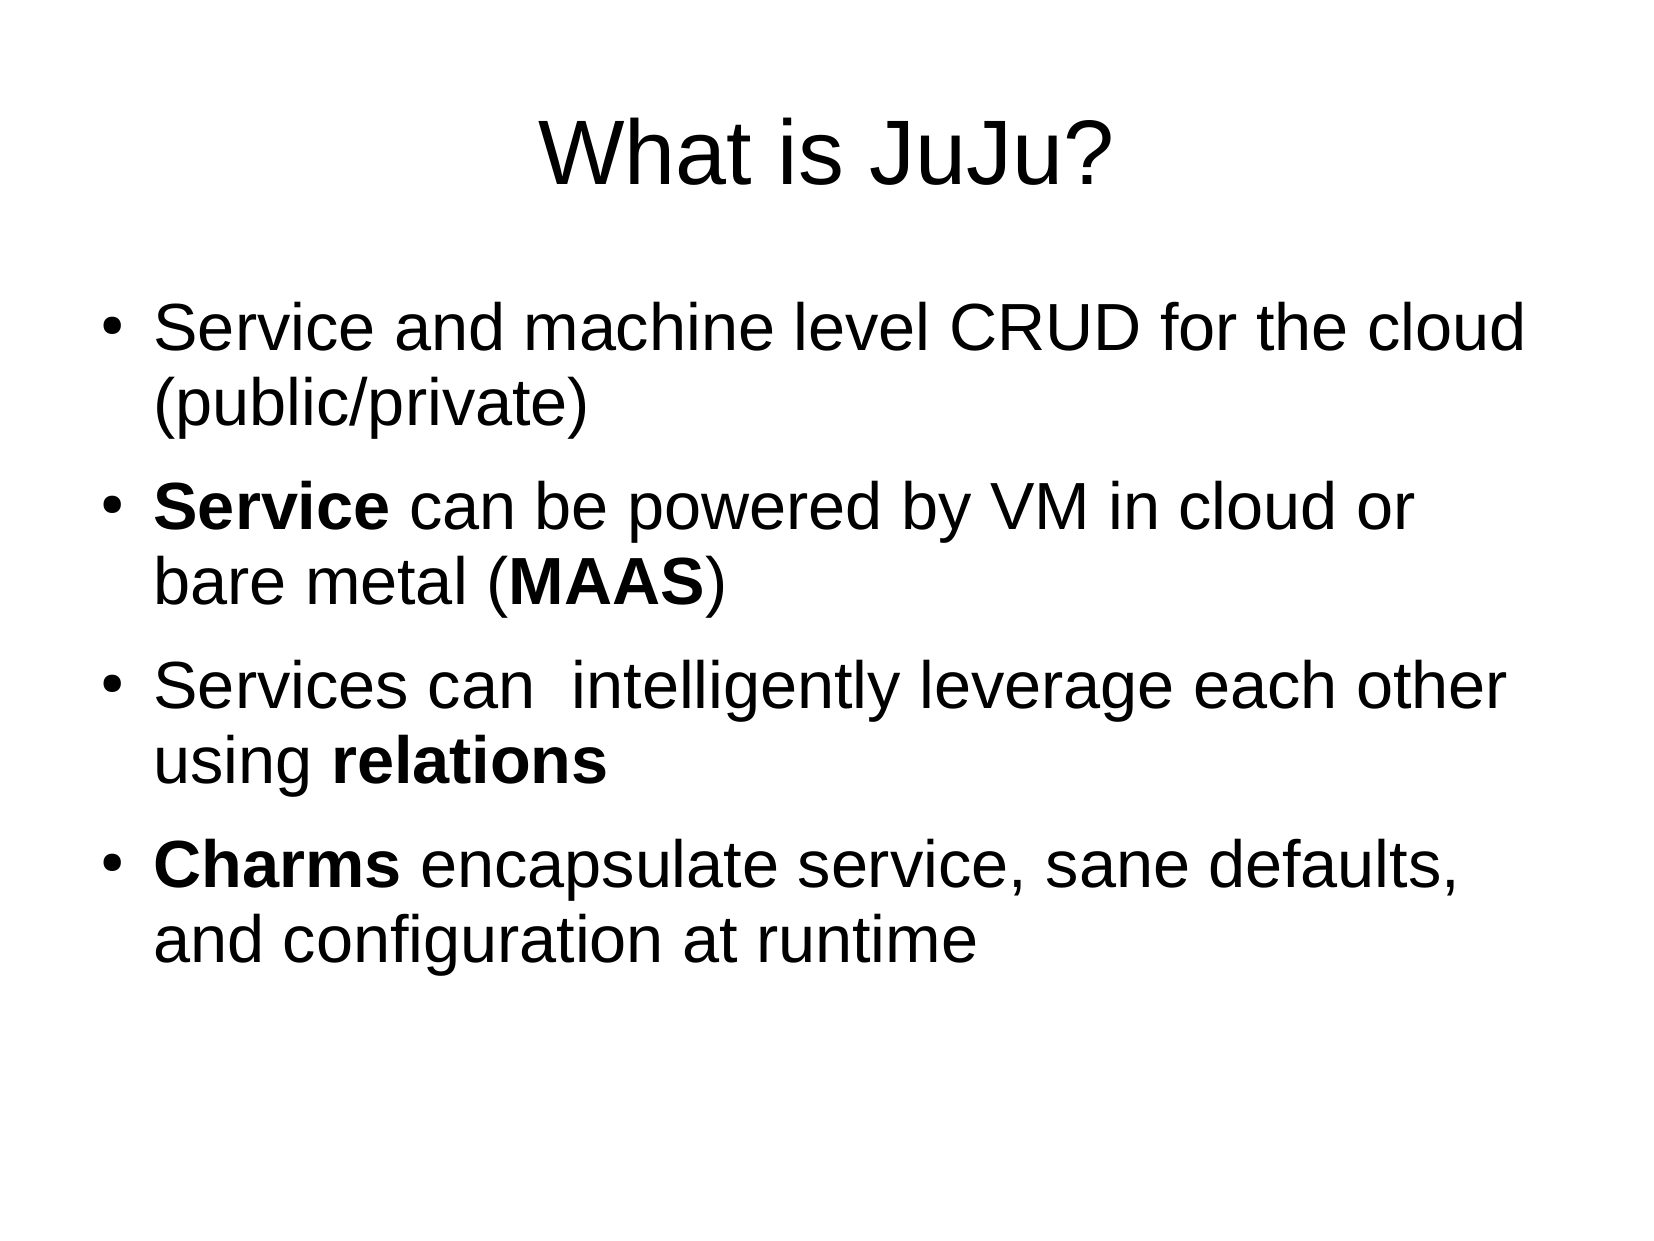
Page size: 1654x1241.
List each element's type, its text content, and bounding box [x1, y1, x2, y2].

title What is JuJu? [82, 49, 1571, 257]
list Service and machine level CRUD for the cloud (public/private) Service can be powered by VM in cloud or bare metal (MAAS) Services can intelligently leverage each other using relations Charms encapsulate service, sane defaults, and configuration at runtime [82, 290, 1538, 1010]
